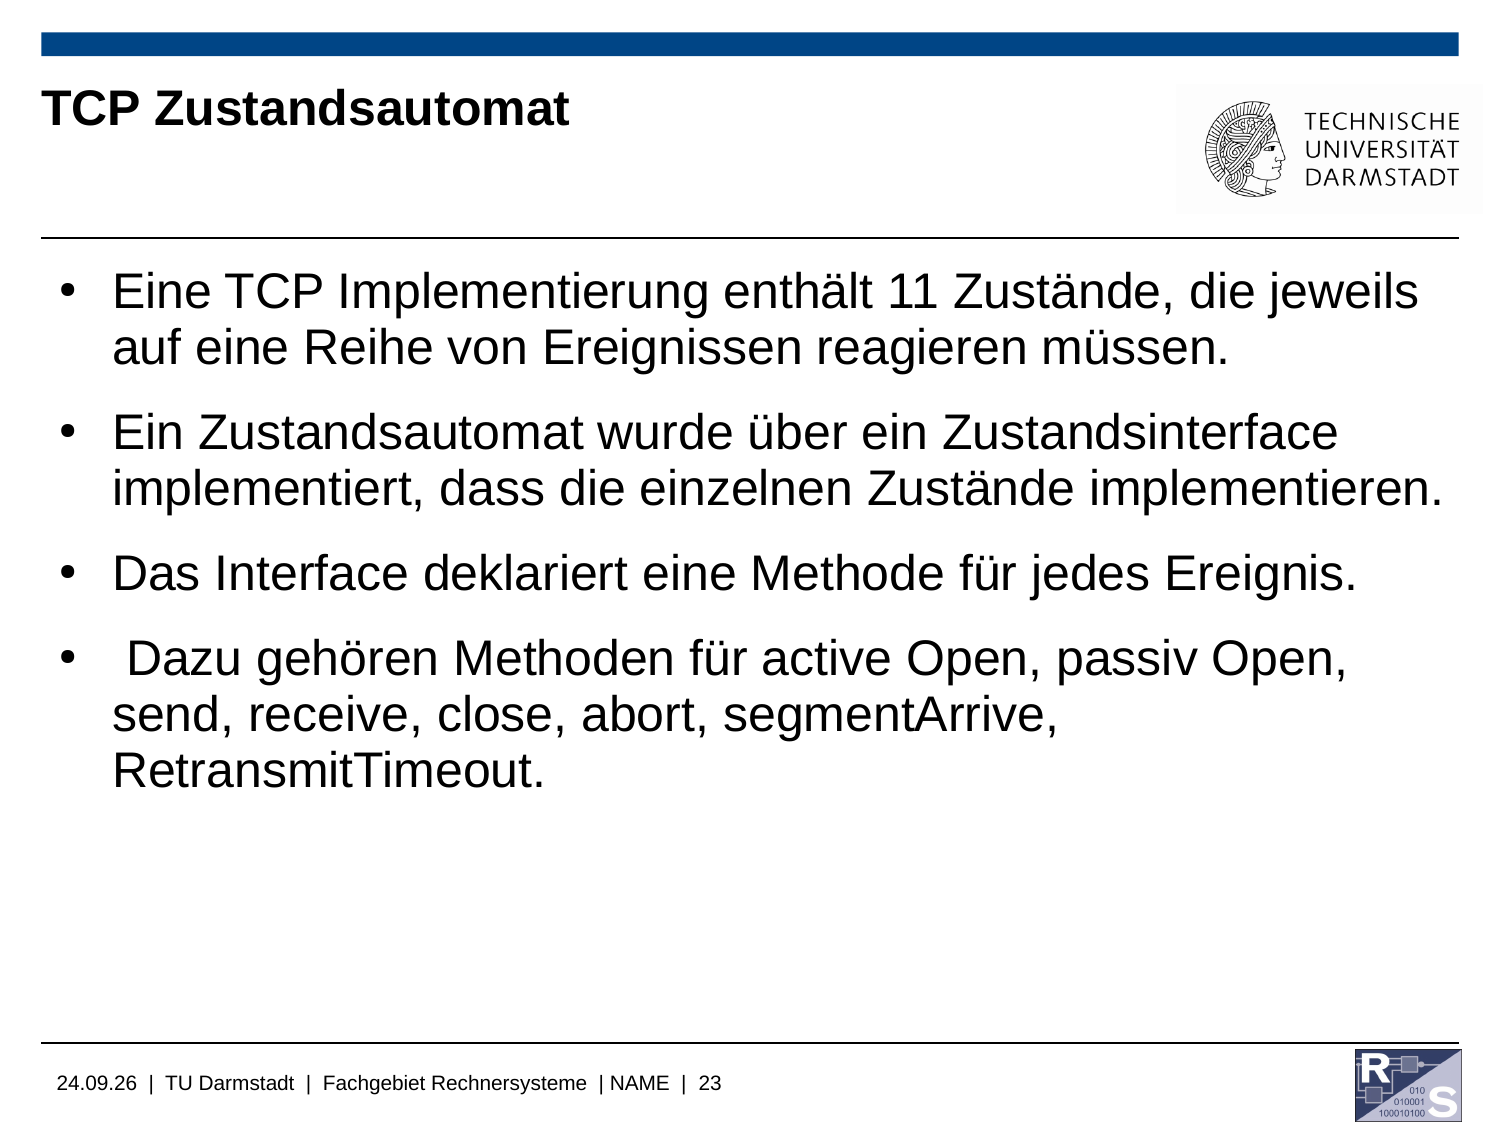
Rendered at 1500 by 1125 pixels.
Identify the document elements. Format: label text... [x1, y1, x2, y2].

title TCP Zustandsautomat [41, 32, 1131, 183]
list Eine TCP Implementierung enthält 11 Zustände, die jeweils auf eine Reihe von Ereignissen reagieren müssen. Ein Zustandsautomat wurde über ein Zustandsinterface implementiert, dass die einzelnen Zustände implementieren. Das Interface deklariert eine Methode für jedes Ereignis. Dazu gehören Methoden für active Open, passiv Open, send, receive, close, abort, segmentArrive, RetransmitTimeout. [41, 263, 1455, 1032]
picture [1355, 1049, 1462, 1122]
